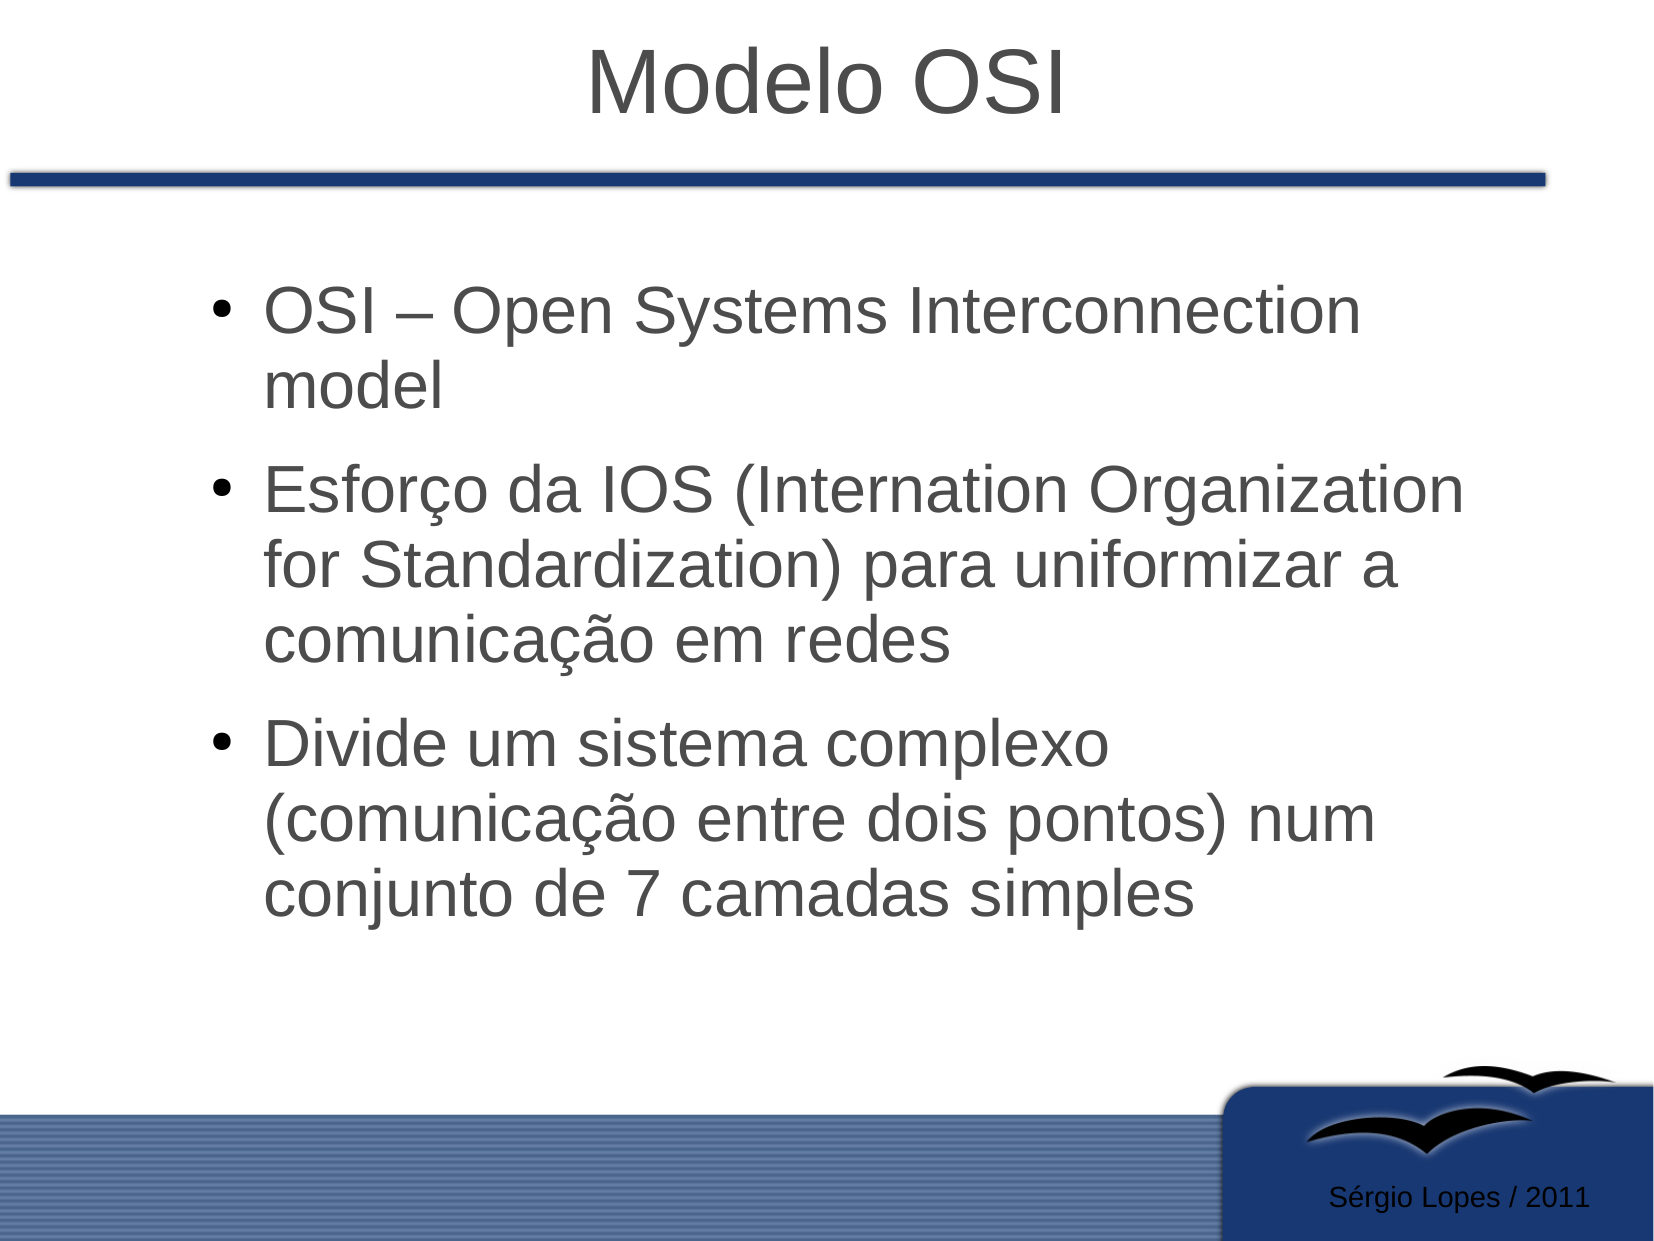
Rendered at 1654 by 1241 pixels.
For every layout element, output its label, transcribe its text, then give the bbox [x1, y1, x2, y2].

title Modelo OSI [121, 0, 1534, 164]
picture [0, 0, 1654, 1241]
list OSI – Open Systems Interconnection model Esforço da IOS (Internation Organization for Standardization) para uniformizar a comunicação em redes Divide um sistema complexo (comunicação entre dois pontos) num conjunto de 7 camadas simples [121, 273, 1534, 1056]
text_box Sérgio Lopes / 2011 [1328, 1181, 1588, 1214]
